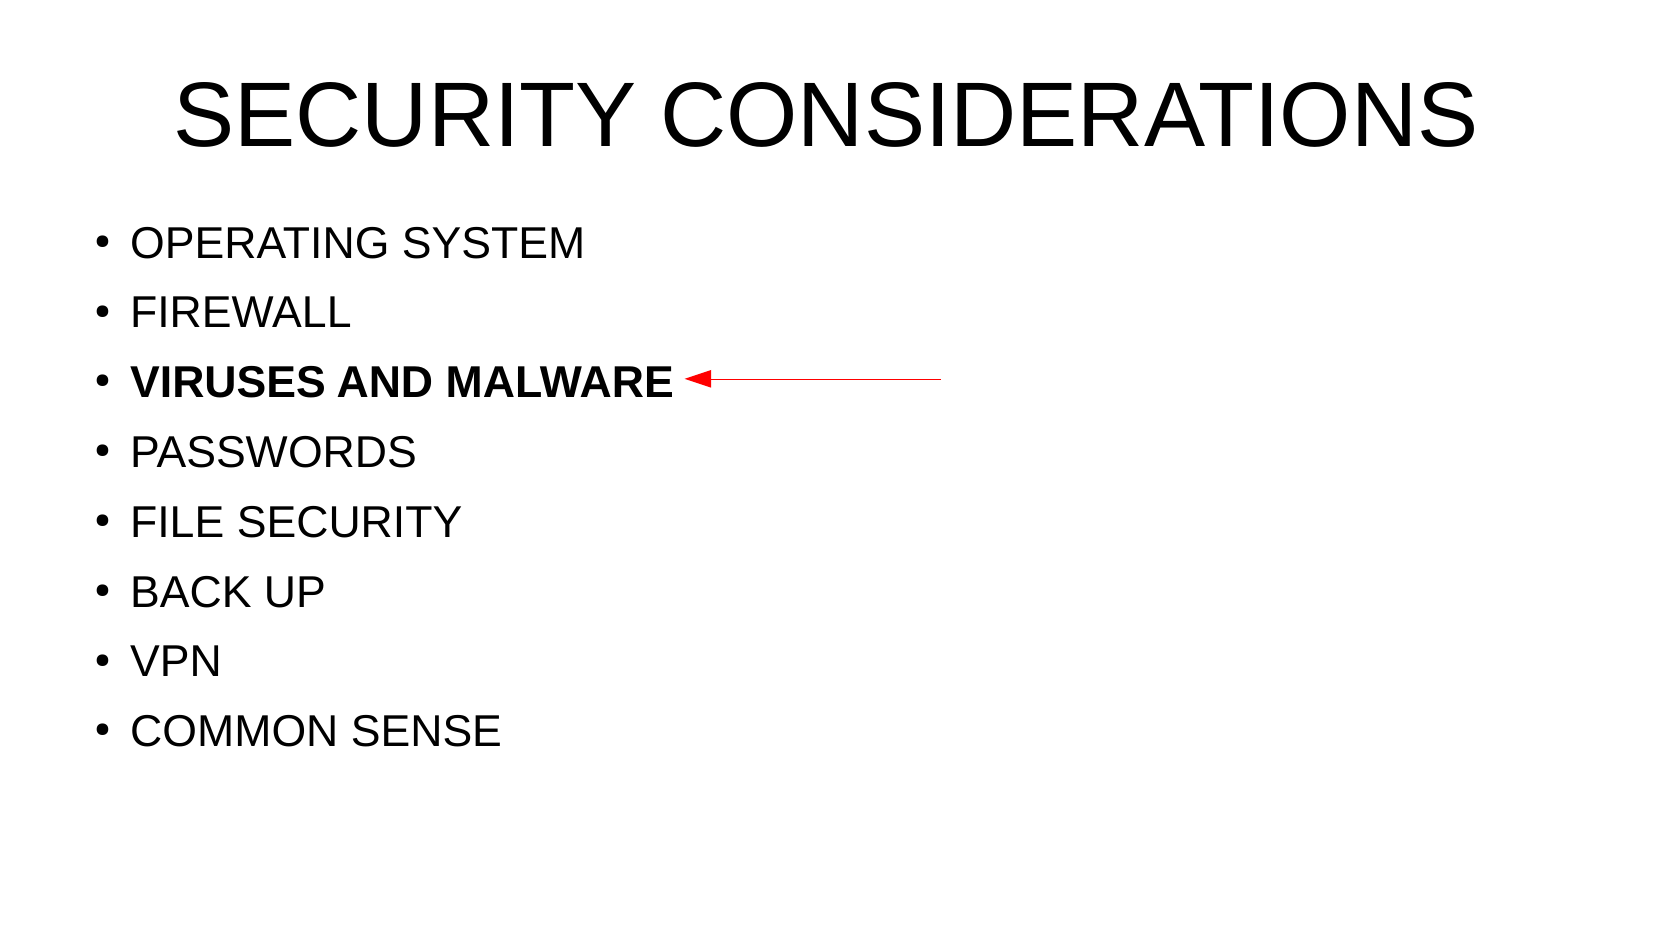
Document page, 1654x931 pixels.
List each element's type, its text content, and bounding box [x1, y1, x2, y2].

title SECURITY CONSIDERATIONS [82, 37, 1571, 193]
list OPERATING SYSTEM FIREWALL VIRUSES AND MALWARE PASSWORDS FILE SECURITY BACK UP VPN COMMON SENSE [82, 217, 1571, 758]
